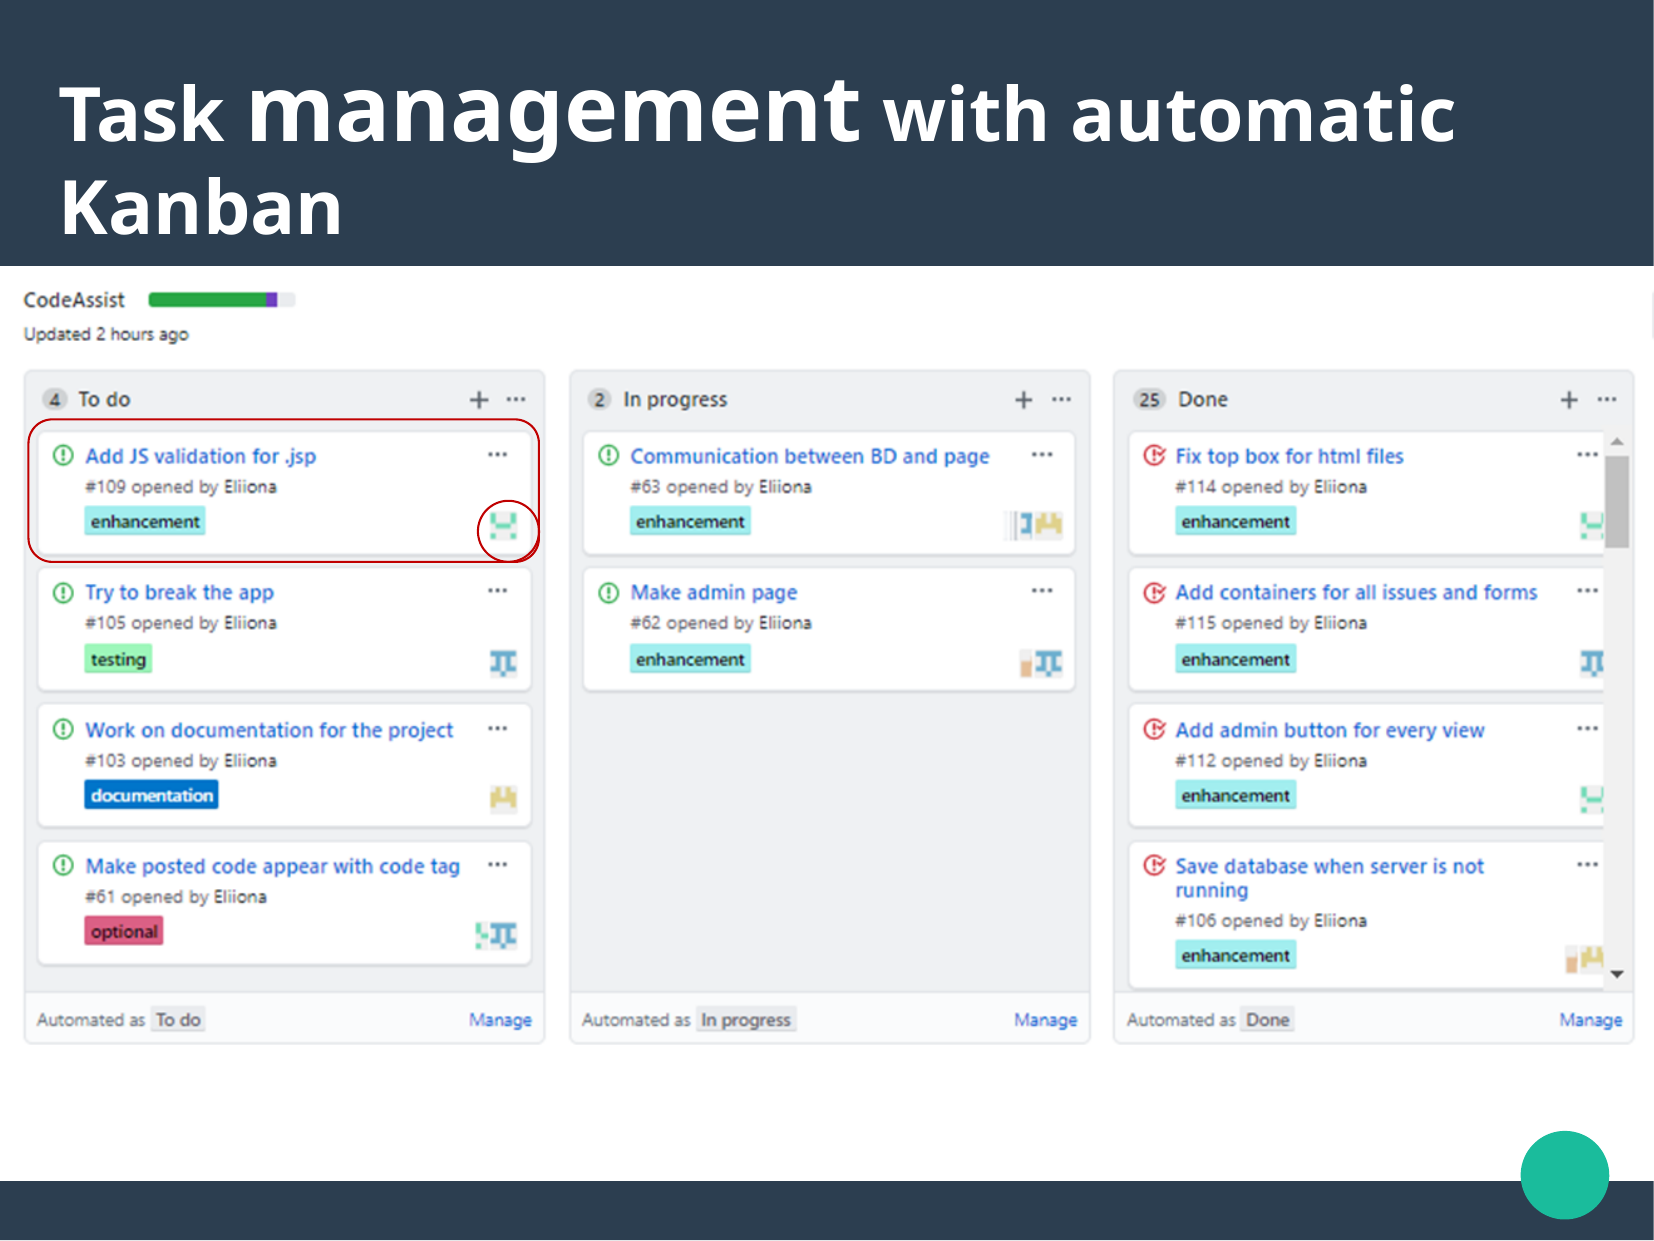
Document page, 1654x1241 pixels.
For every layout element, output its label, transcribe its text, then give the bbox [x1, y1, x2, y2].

picture [0, 279, 1654, 1067]
title Task management with automatic Kanban [59, 49, 1595, 207]
